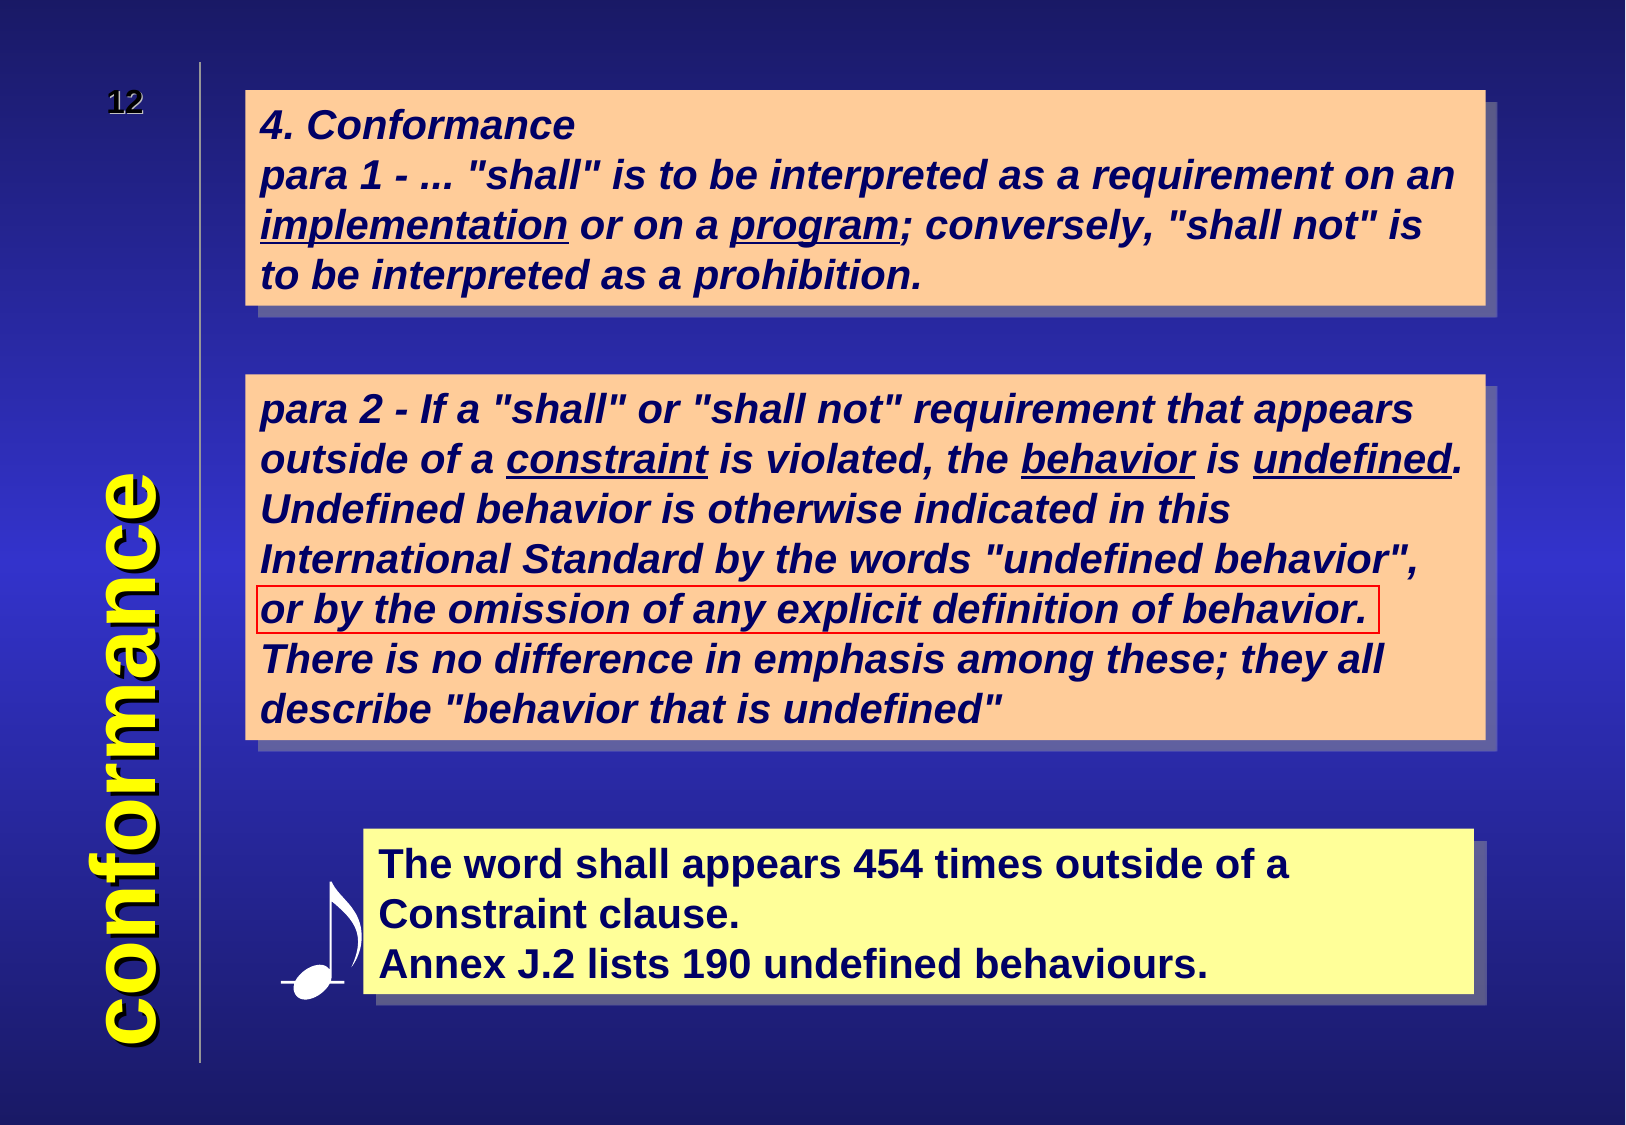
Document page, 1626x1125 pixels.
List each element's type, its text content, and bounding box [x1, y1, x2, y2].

text_box 4. Conformance para 1 - ... "shall" is to be interpreted as a requirement on an implementation or on a program; conversely, "shall not" is to be interpreted as a prohibition. [245, 90, 1486, 306]
text_box para 2 - If a "shall" or "shall not" requirement that appears outside of a constraint is violated, the behavior is undefined. Undefined behavior is otherwise indicated in this International Standard by the words "undefined behavior", or by the omission of any explicit definition of behavior. There is no difference in emphasis among these; they all describe "behavior that is undefined" [245, 374, 1486, 741]
text_box The word shall appears 454 times outside of a Constraint clause. Annex J.2 lists 190 undefined behaviours. [363, 828, 1474, 995]
text_box [280, 881, 362, 1000]
list [212, 62, 1550, 1063]
title conformance [50, 187, 188, 1063]
